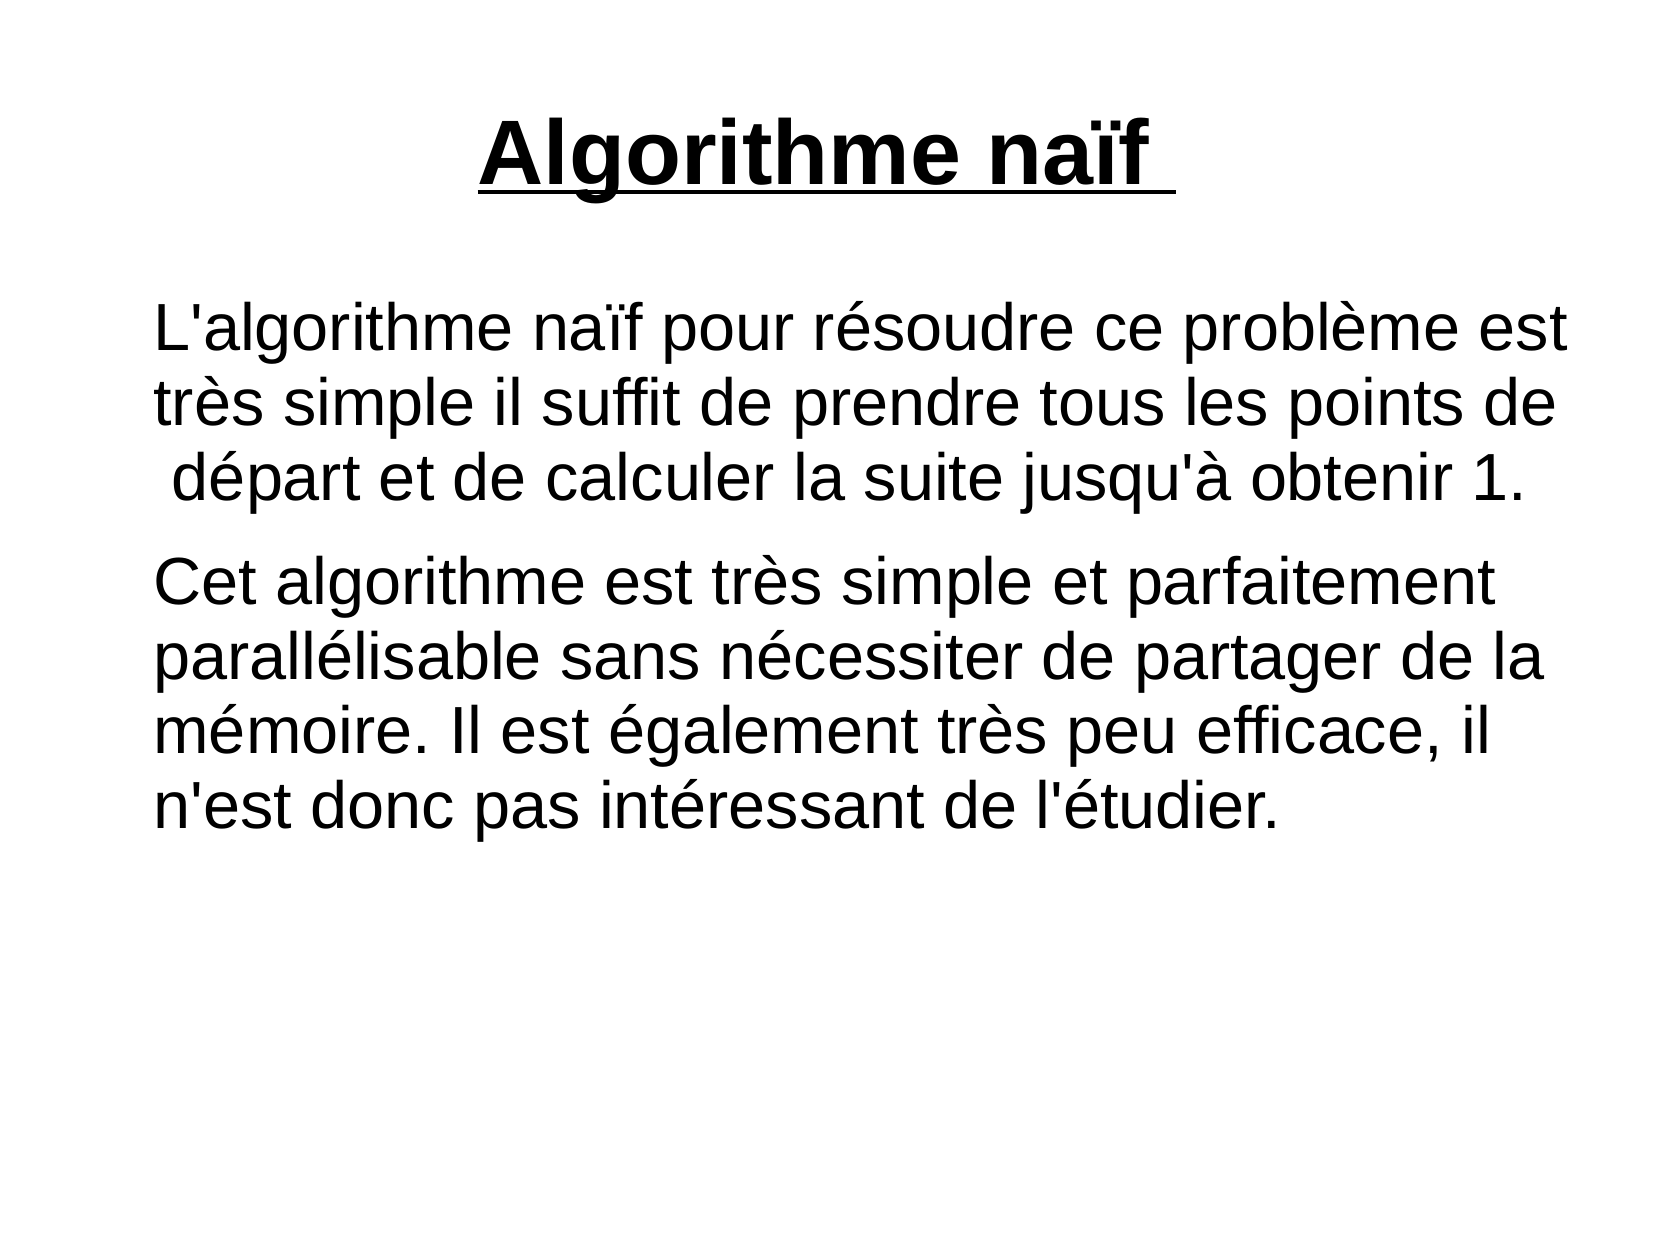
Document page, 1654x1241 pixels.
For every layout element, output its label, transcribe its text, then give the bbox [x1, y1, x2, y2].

title Algorithme naïf [82, 49, 1571, 257]
list L'algorithme naïf pour résoudre ce problème est très simple il suffit de prendre tous les points de départ et de calculer la suite jusqu'à obtenir 1. Cet algorithme est très simple et parfaitement parallélisable sans nécessiter de partager de la mémoire. Il est également très peu efficace, il n'est donc pas intéressant de l'étudier. [82, 290, 1571, 1141]
